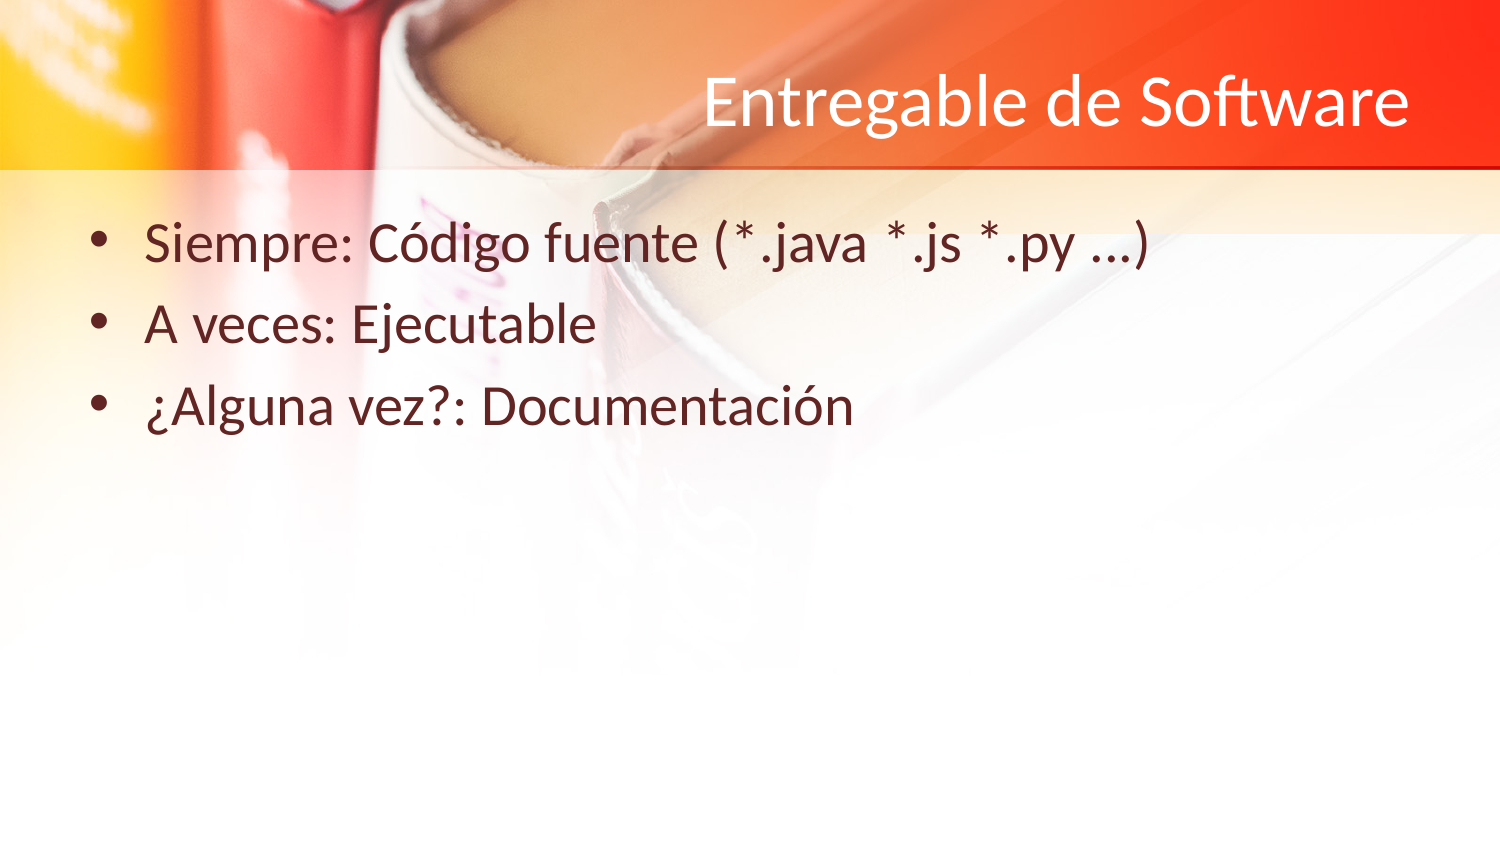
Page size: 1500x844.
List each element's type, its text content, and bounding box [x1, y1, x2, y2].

list Siempre: Código fuente (*.java *.js *.py ...) A veces: Ejecutable ¿Alguna vez?: Documentación [73, 196, 1427, 773]
picture [0, 0, 1500, 844]
title Entregable de Software [73, 46, 1427, 147]
